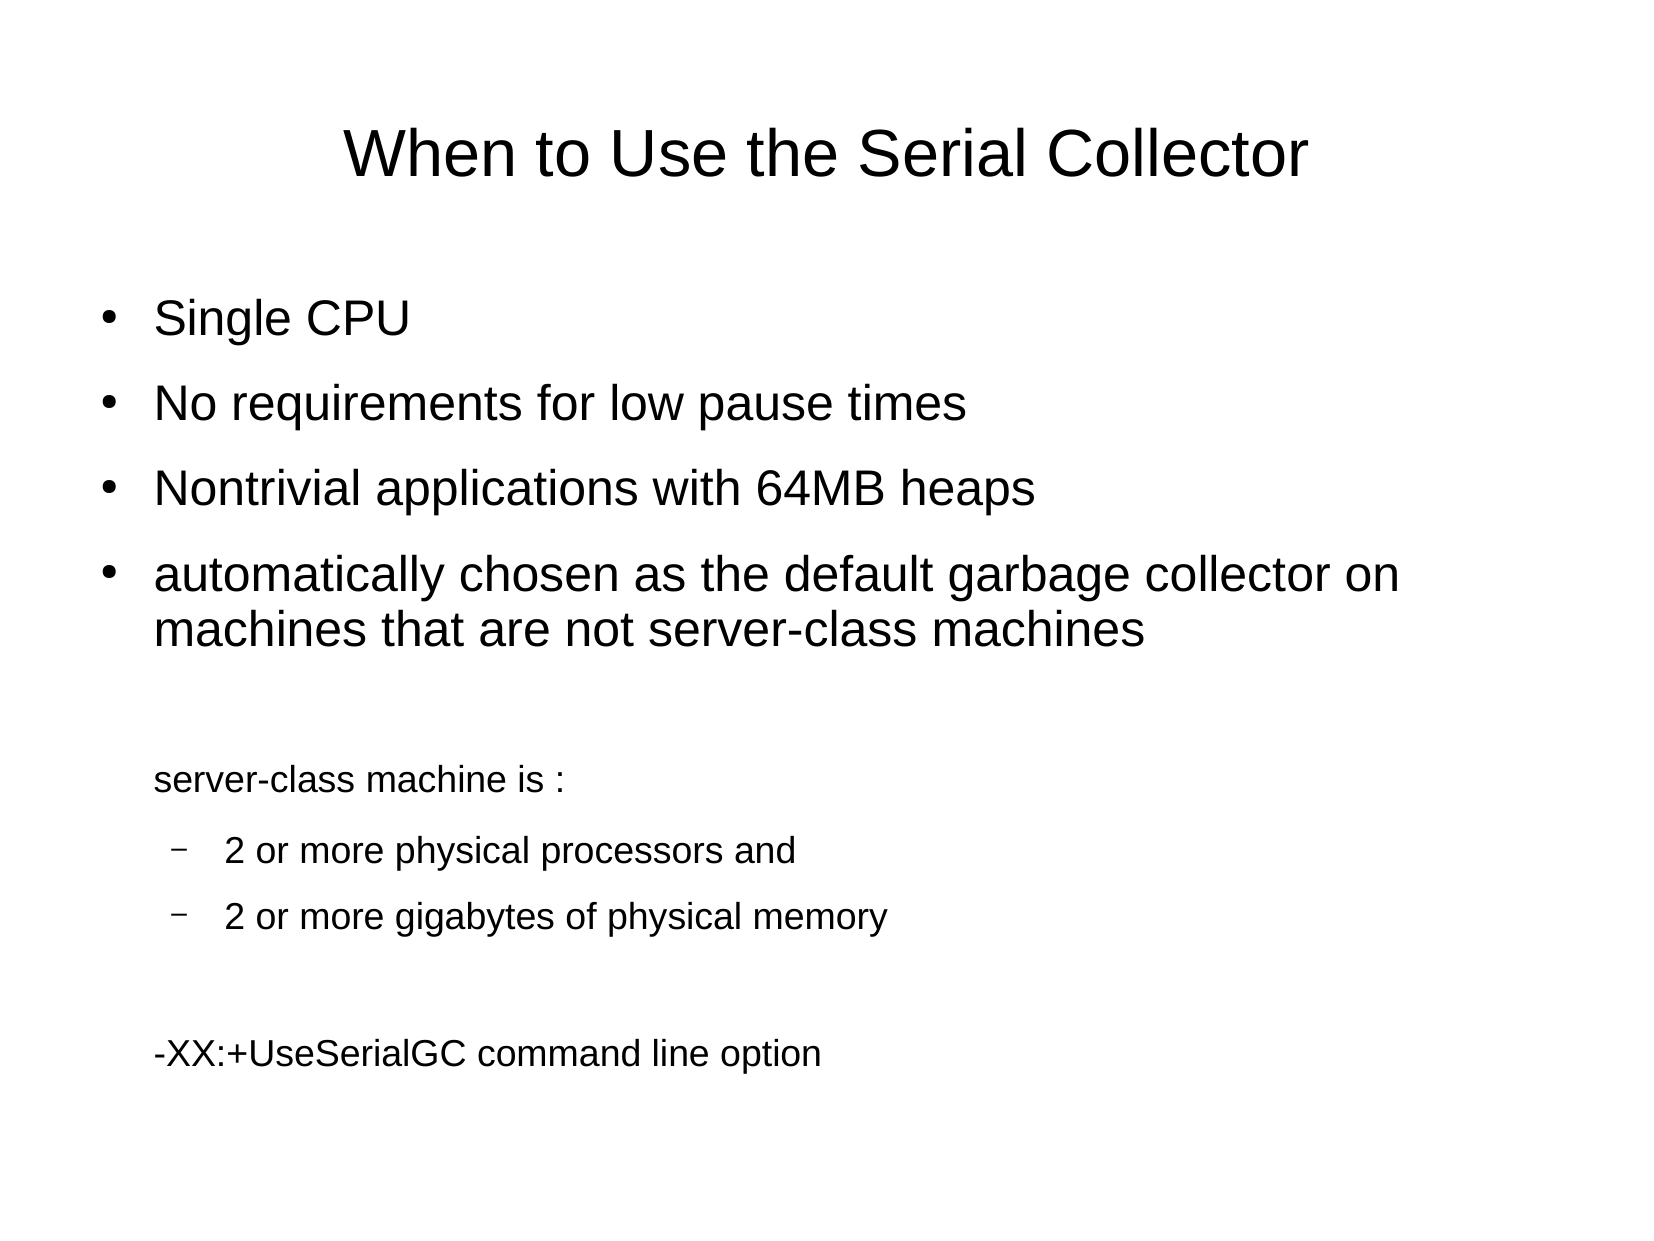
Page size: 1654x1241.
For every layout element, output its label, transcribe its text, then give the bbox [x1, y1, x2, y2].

list Single CPU No requirements for low pause times Nontrivial applications with 64MB heaps automatically chosen as the default garbage collector on machines that are not server-class machines server-class machine is : 2 or more physical processors and 2 or more gigabytes of physical memory -XX:+UseSerialGC command line option [82, 290, 1571, 1109]
title When to Use the Serial Collector [82, 49, 1571, 257]
